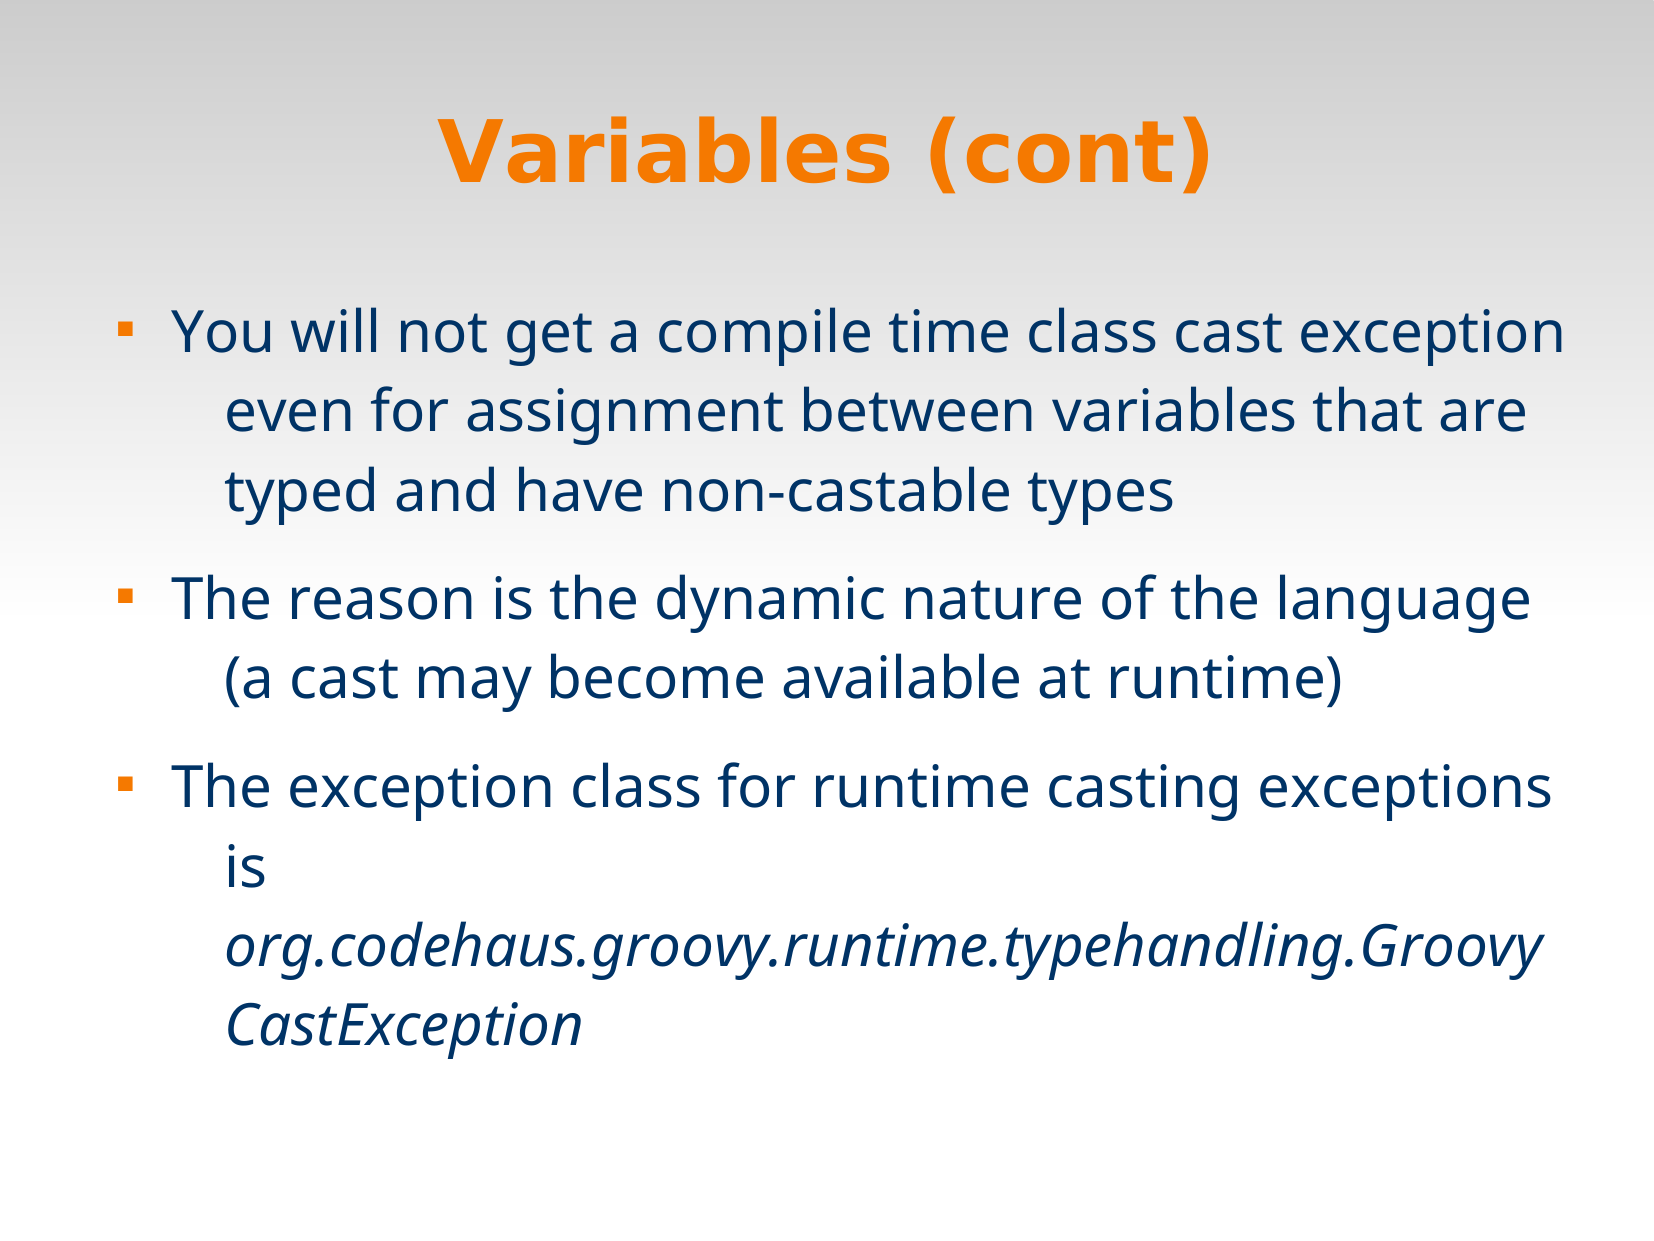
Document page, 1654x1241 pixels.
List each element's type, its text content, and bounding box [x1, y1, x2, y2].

list You will not get a compile time class cast exception even for assignment between variables that are typed and have non-castable types The reason is the dynamic nature of the language (a cast may become available at runtime) The exception class for runtime casting exceptions is org.codehaus.groovy.runtime.typehandling.GroovyCastException [82, 290, 1571, 1109]
title Variables (cont) [82, 49, 1571, 257]
